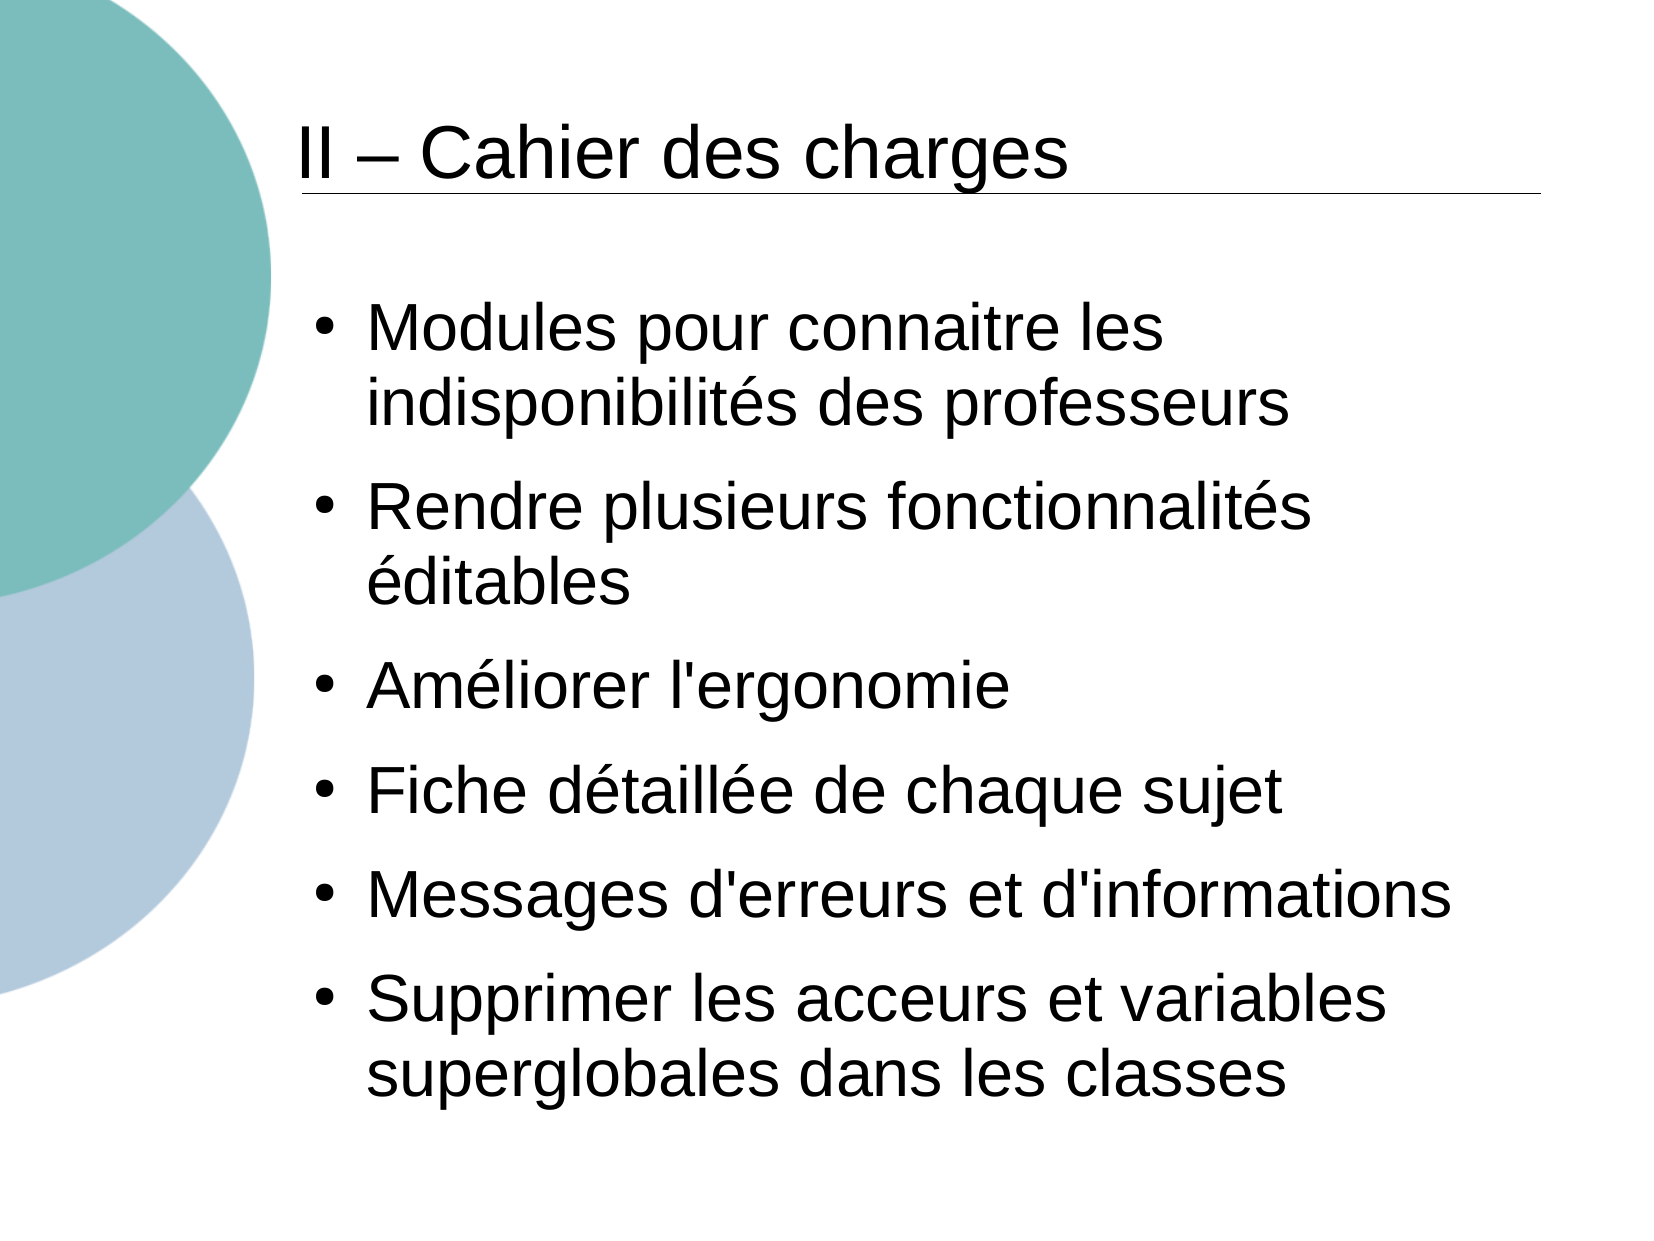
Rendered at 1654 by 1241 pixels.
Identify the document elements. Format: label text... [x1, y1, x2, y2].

table_header [302, 194, 1541, 251]
list Modules pour connaitre les indisponibilités des professeurs Rendre plusieurs fonctionnalités éditables Améliorer l'ergonomie Fiche détaillée de chaque sujet Messages d'erreurs et d'informations Supprimer les acceurs et variables superglobales dans les classes [295, 290, 1571, 1111]
picture [0, 0, 1654, 1241]
title II – Cahier des charges [295, 49, 1571, 257]
